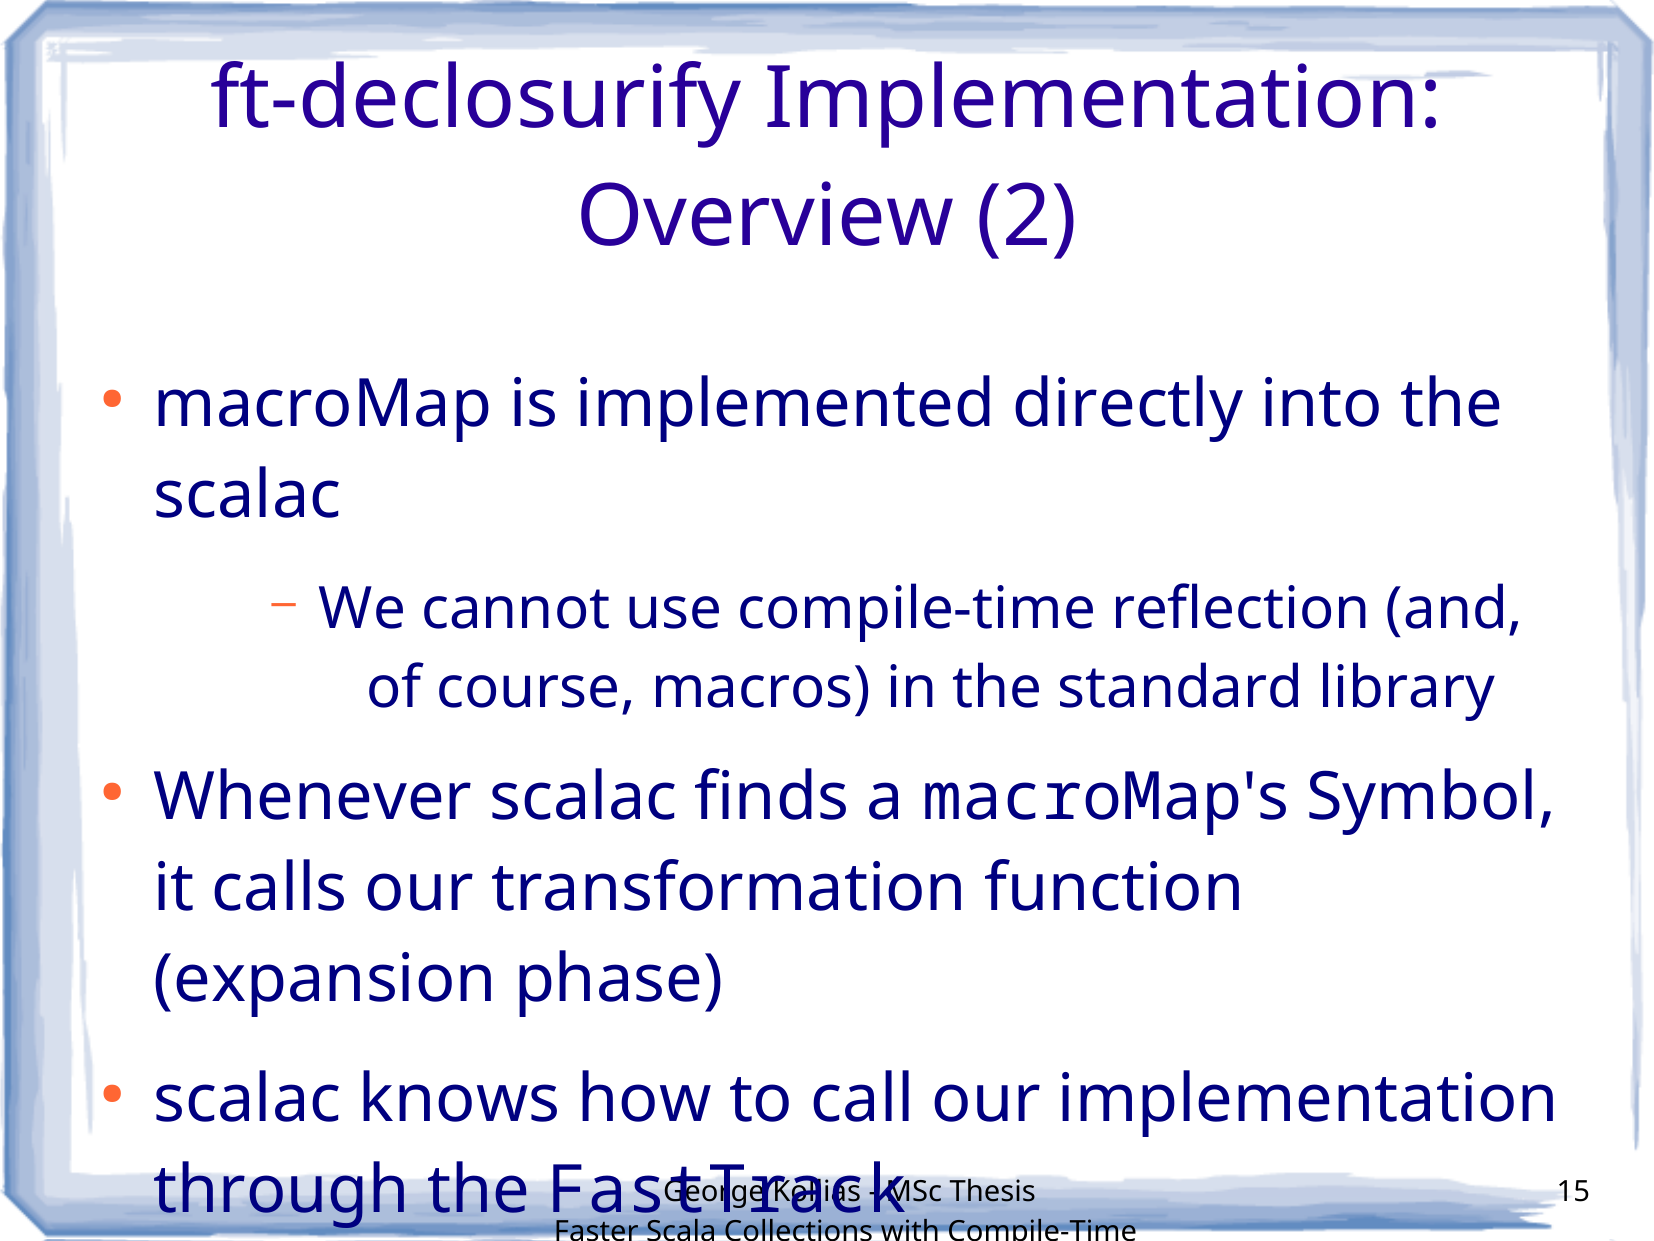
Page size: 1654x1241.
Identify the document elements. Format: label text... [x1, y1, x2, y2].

picture [998, 1227, 1005, 1241]
title ft-declosurify Implementation: Overview (2) [82, 49, 1571, 257]
picture [704, 1233, 711, 1239]
picture [1108, 1227, 1115, 1241]
picture [969, 1227, 978, 1239]
picture [614, 1227, 622, 1232]
picture [1047, 1227, 1055, 1232]
picture [0, 0, 1654, 1241]
picture [680, 1233, 687, 1239]
picture [827, 1227, 836, 1239]
picture [926, 1227, 934, 1241]
picture [746, 1227, 755, 1239]
picture [988, 1227, 995, 1241]
picture [846, 1227, 854, 1241]
picture [573, 1233, 580, 1239]
picture [1098, 1227, 1105, 1241]
picture [1015, 1227, 1024, 1239]
picture [1124, 1227, 1132, 1232]
list macroMap is implemented directly into the scalac We cannot use compile-time reflection (and, of course, macros) in the standard library Whenever scalac finds a macroMap's Symbol, it calls our transformation function (expansion phase) scalac knows how to call our implementation through the FastTrack mechanism(≈registry) [82, 355, 1571, 1119]
picture [779, 1227, 787, 1232]
picture [888, 1228, 895, 1241]
